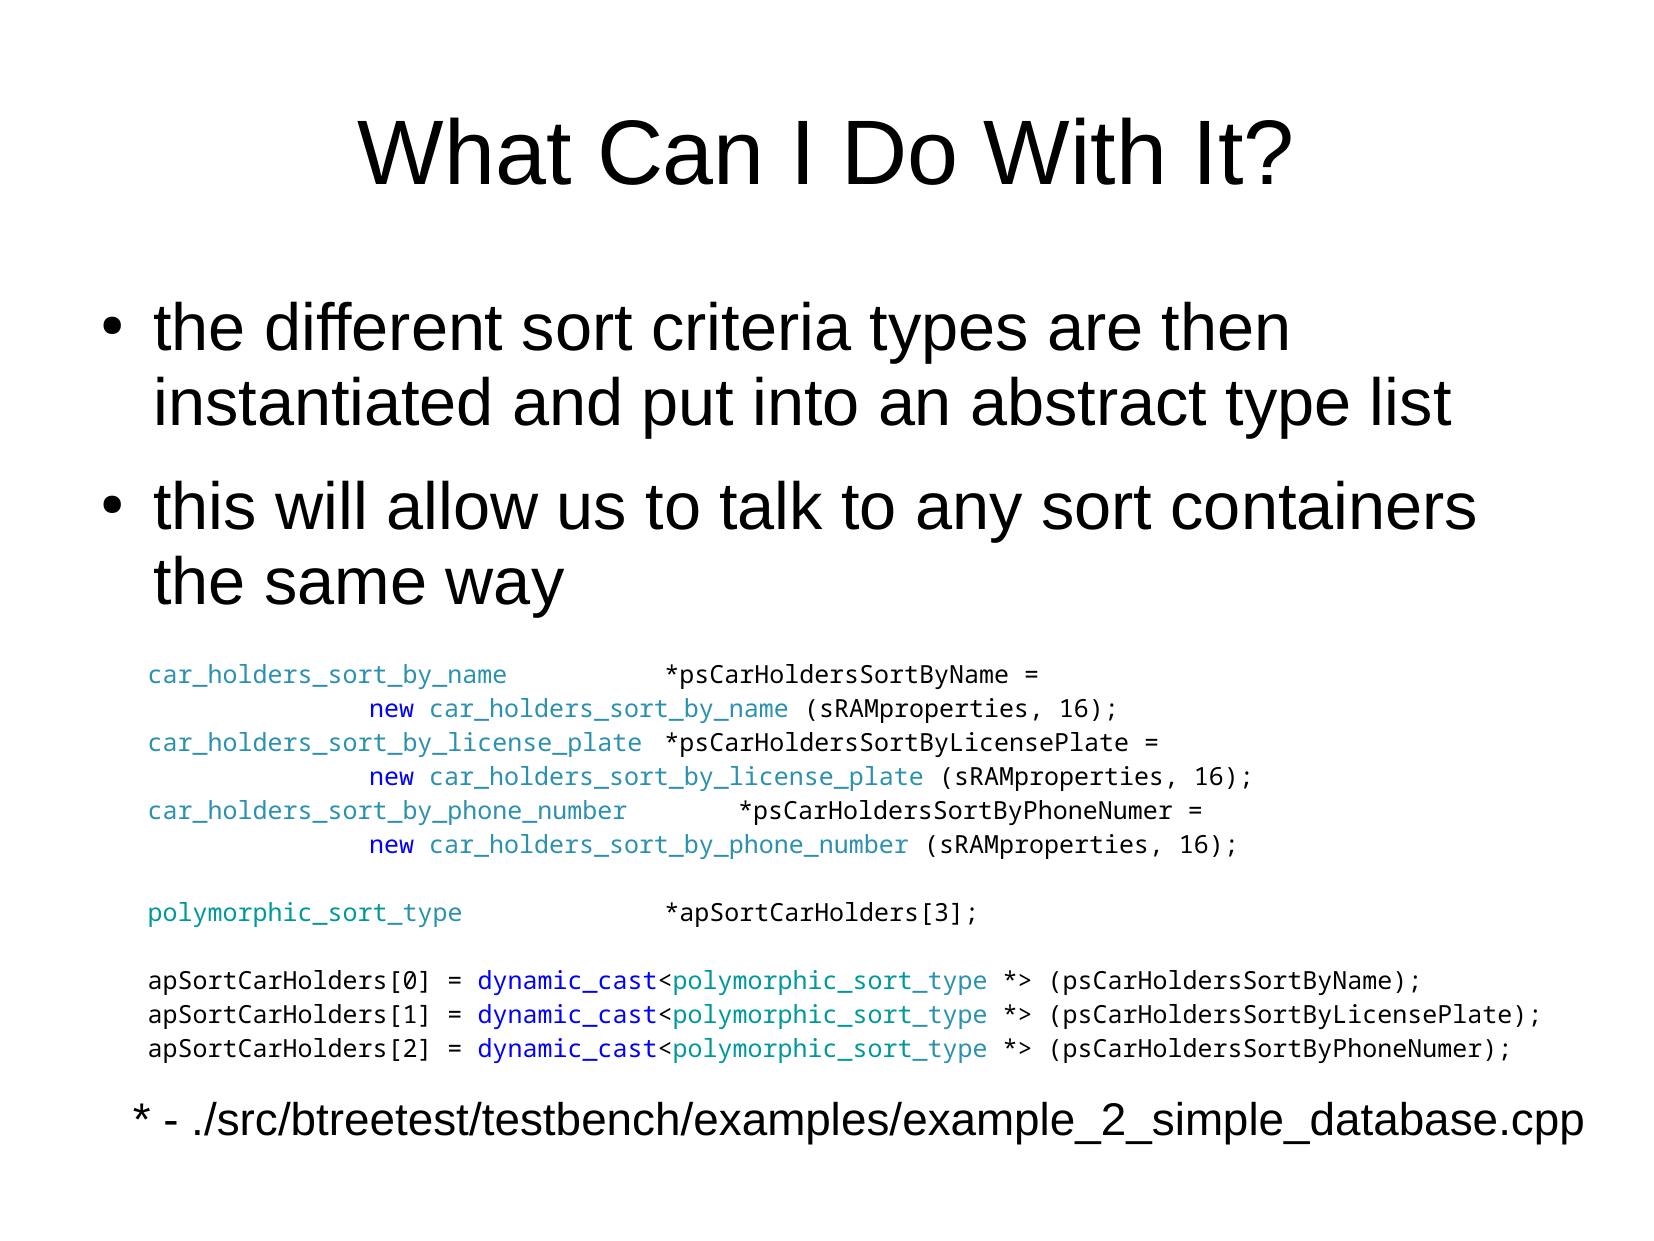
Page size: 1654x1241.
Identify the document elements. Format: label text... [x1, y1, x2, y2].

title What Can I Do With It? [82, 49, 1571, 257]
text_box car_holders_sort_by_name *psCarHoldersSortByName = new car_holders_sort_by_name (sRAMproperties, 16); car_holders_sort_by_license_plate *psCarHoldersSortByLicensePlate = new car_holders_sort_by_license_plate (sRAMproperties, 16); car_holders_sort_by_phone_number *psCarHoldersSortByPhoneNumer = new car_holders_sort_by_phone_number (sRAMproperties, 16); polymorphic_sort_type *apSortCarHolders[3]; apSortCarHolders[0] = dynamic_cast<polymorphic_sort_type *> (psCarHoldersSortByName); apSortCarHolders[1] = dynamic_cast<polymorphic_sort_type *> (psCarHoldersSortByLicensePlate); apSortCarHolders[2] = dynamic_cast<polymorphic_sort_type *> (psCarHoldersSortByPhoneNumer); [59, 649, 1607, 1087]
list the different sort criteria types are then instantiated and put into an abstract type list this will allow us to talk to any sort containers the same way [82, 290, 1571, 649]
text_box * - ./src/btreetest/testbench/examples/example_2_simple_database.cpp [82, 1086, 1619, 1170]
